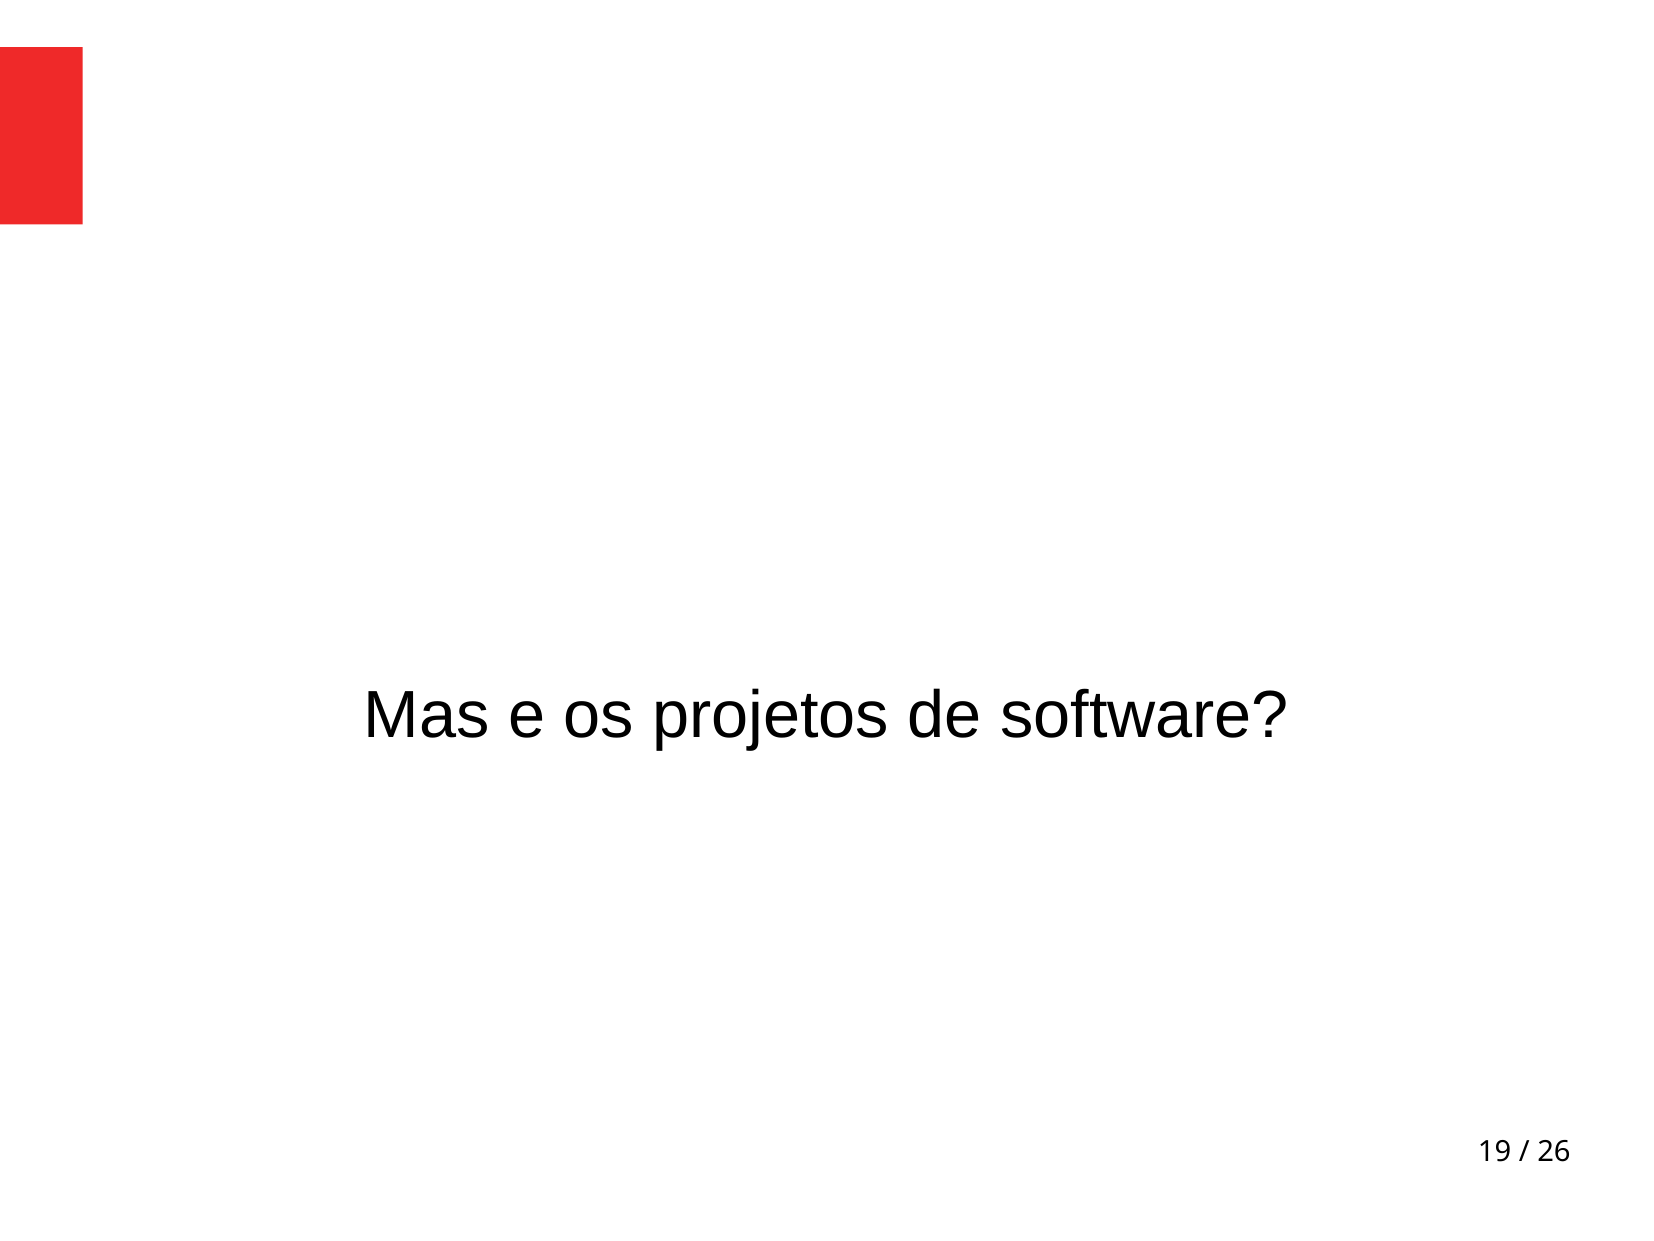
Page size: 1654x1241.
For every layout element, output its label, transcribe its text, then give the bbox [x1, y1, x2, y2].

subtitle Mas e os projetos de software? [118, 354, 1536, 1074]
